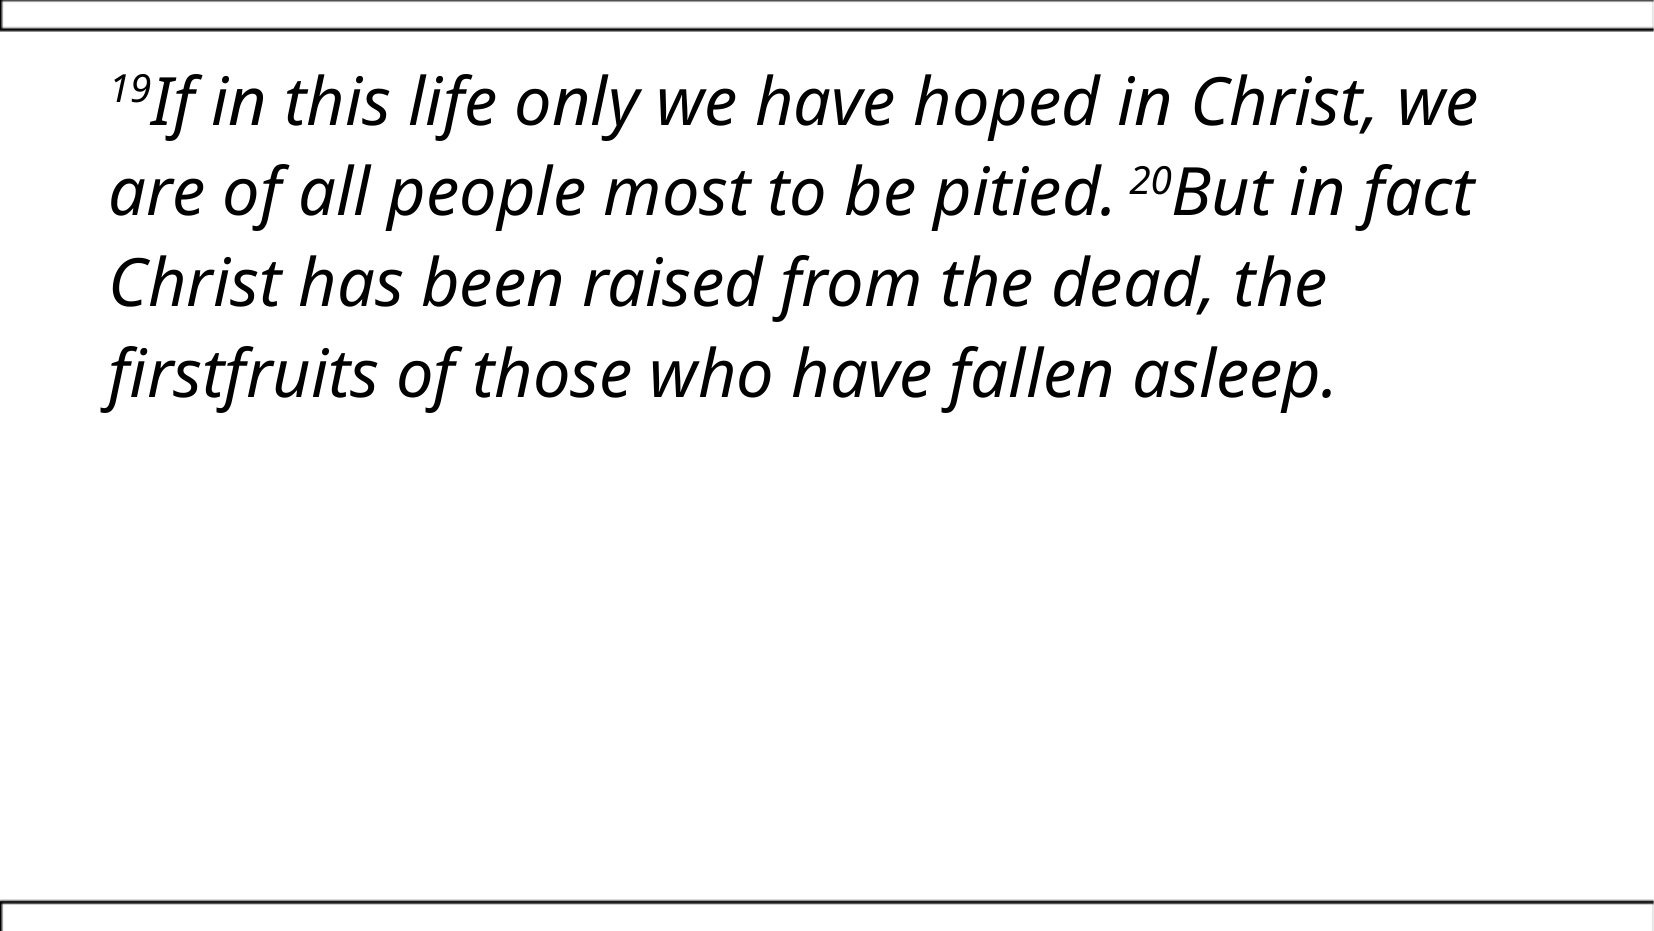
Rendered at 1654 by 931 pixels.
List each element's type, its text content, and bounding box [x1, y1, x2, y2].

picture [0, 0, 1654, 931]
text_box 19If in this life only we have hoped in Christ, we are of all people most to be pitied. 20But in fact Christ has been raised from the dead, the firstfruits of those who have fallen asleep. [94, 46, 1550, 417]
